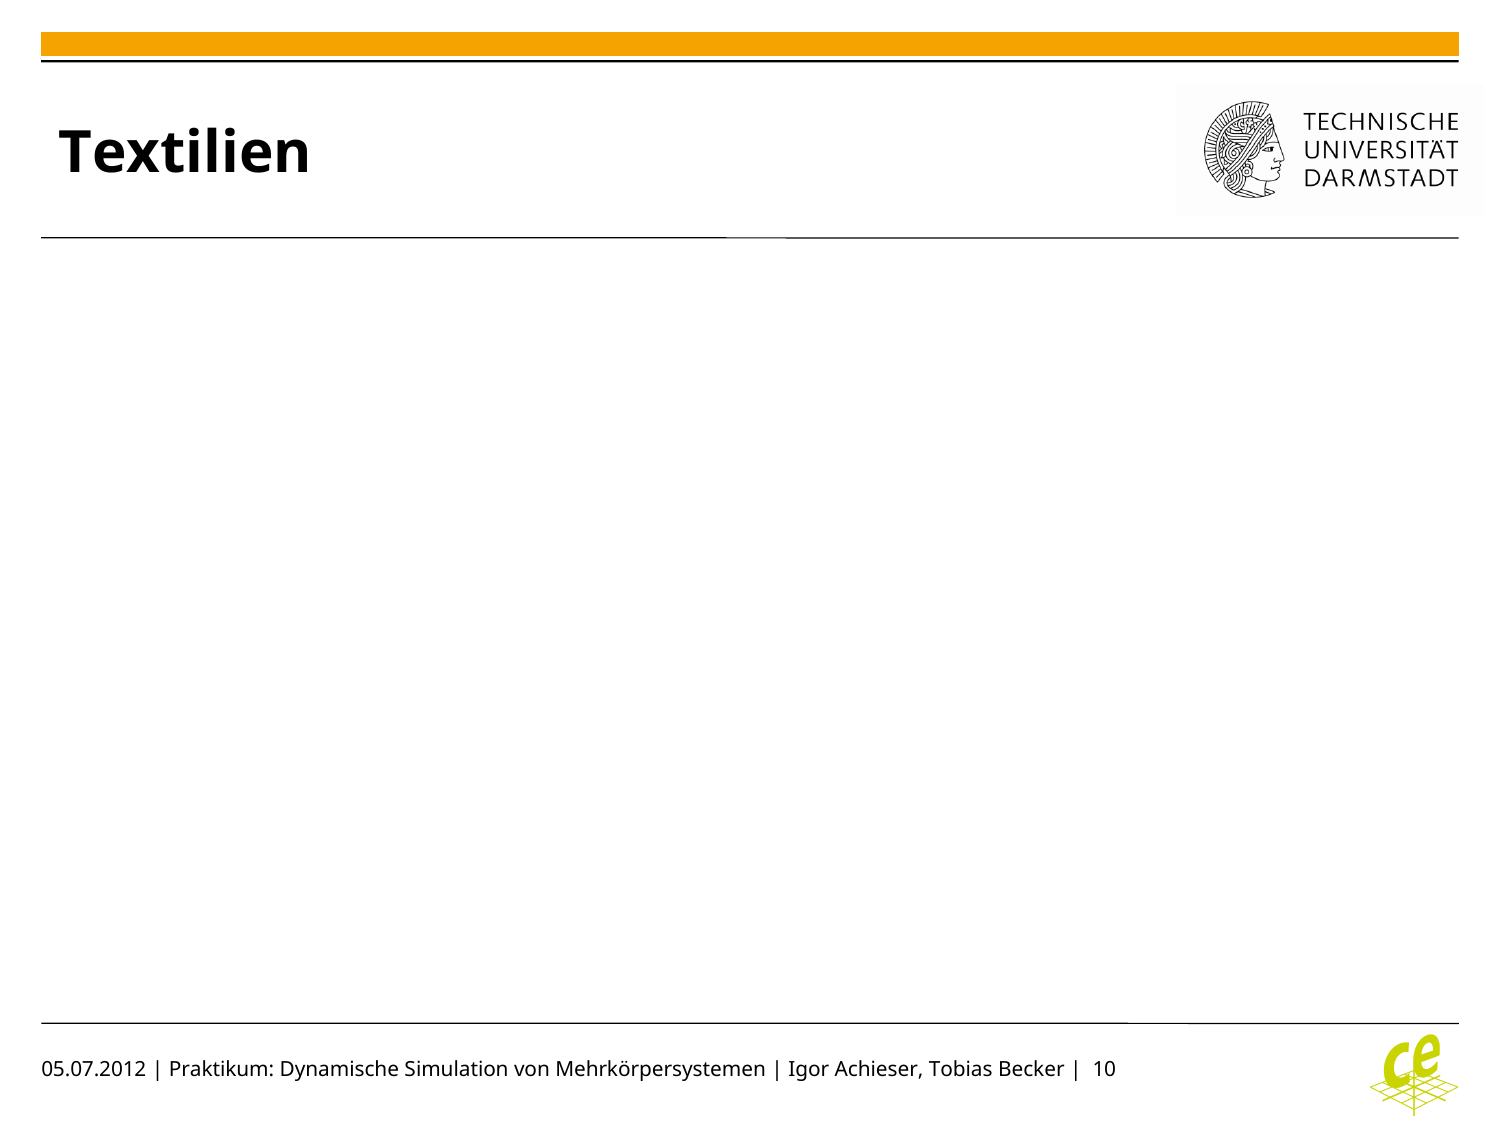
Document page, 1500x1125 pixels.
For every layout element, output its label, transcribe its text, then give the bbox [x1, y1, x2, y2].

text_box Textilien [58, 80, 1188, 218]
text_box 05.07.2012 | Praktikum: Dynamische Simulation von Mehrkörpersystemen | Igor Achieser, Tobias Becker | <Nummer> [41, 1055, 1223, 1095]
picture [1188, 84, 1484, 215]
